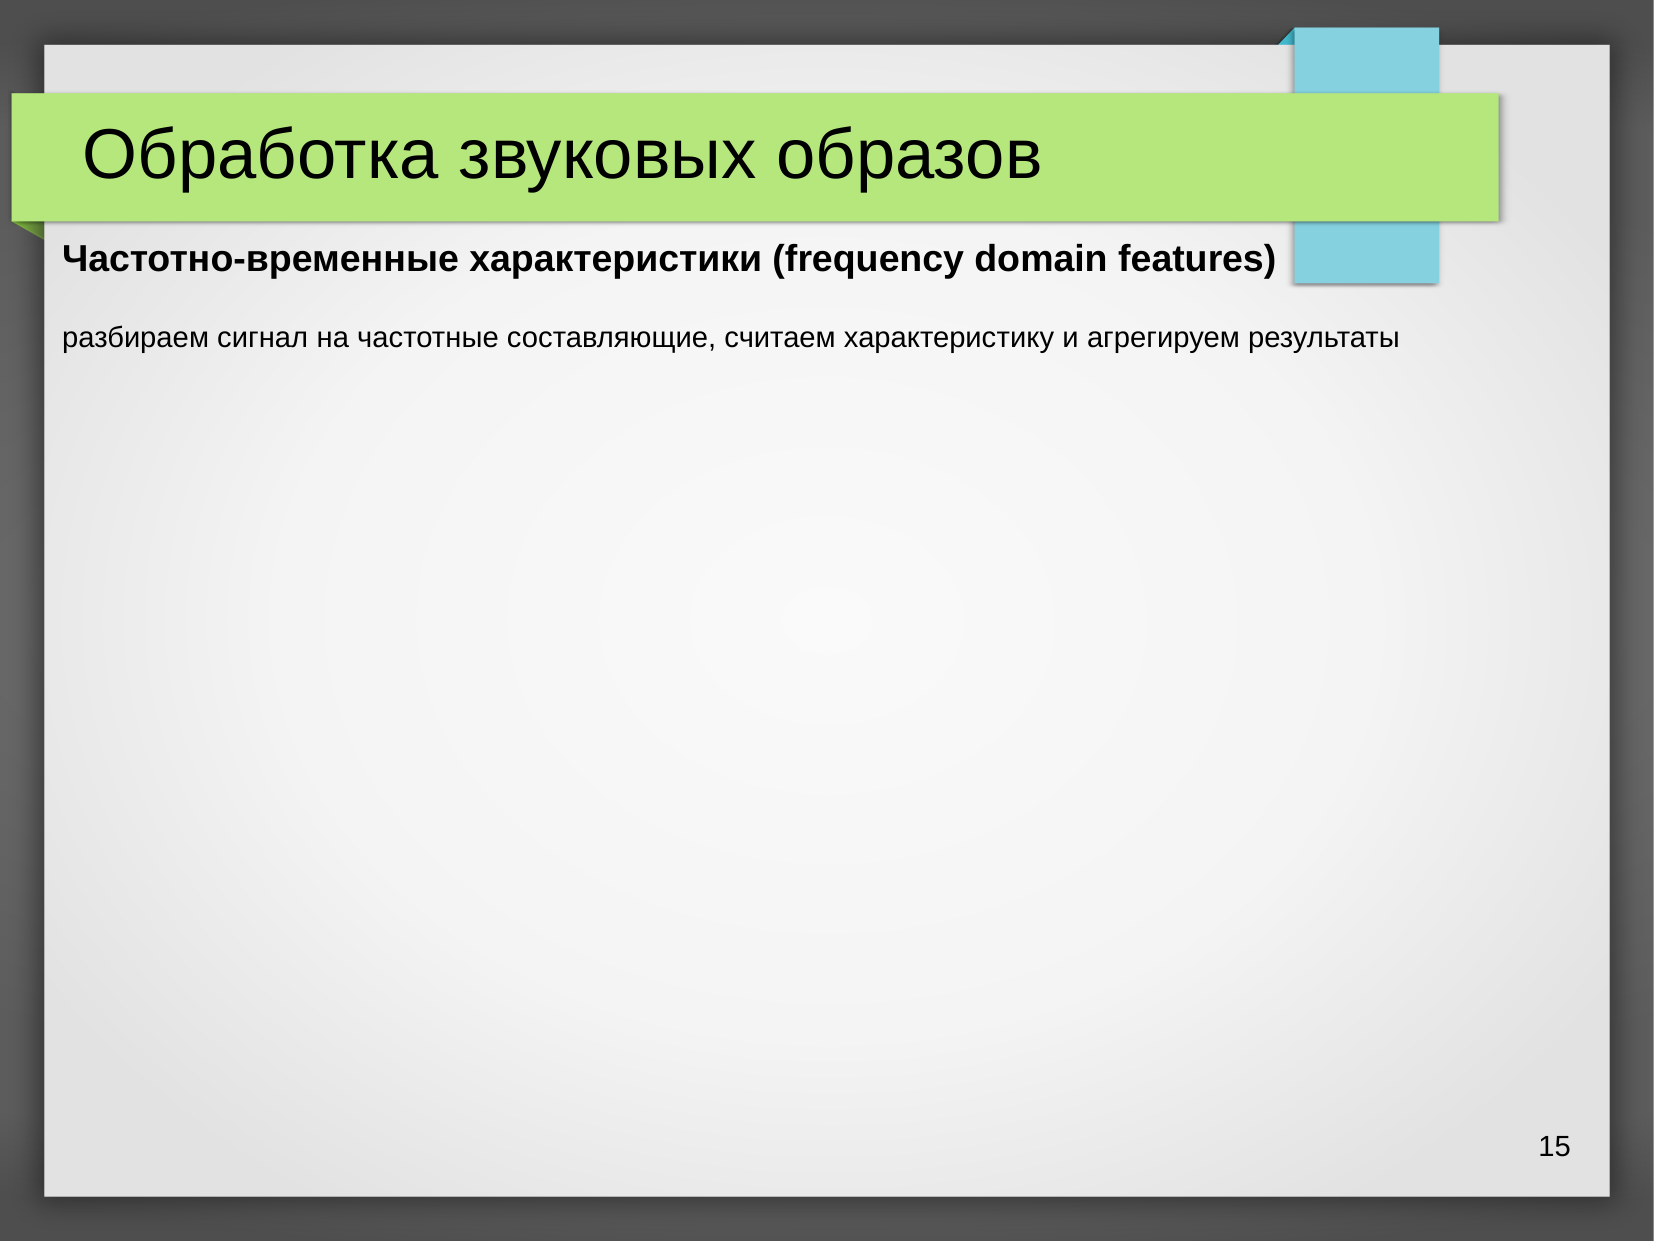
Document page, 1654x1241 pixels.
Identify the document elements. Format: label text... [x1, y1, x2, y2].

text_box Частотно-временные характеристики (frequency domain features) разбираем сигнал на частотные составляющие, считаем характеристику и агрегируем результаты [62, 237, 1512, 473]
title Обработка звуковых образов [82, 114, 1406, 194]
picture [0, 0, 1654, 1241]
